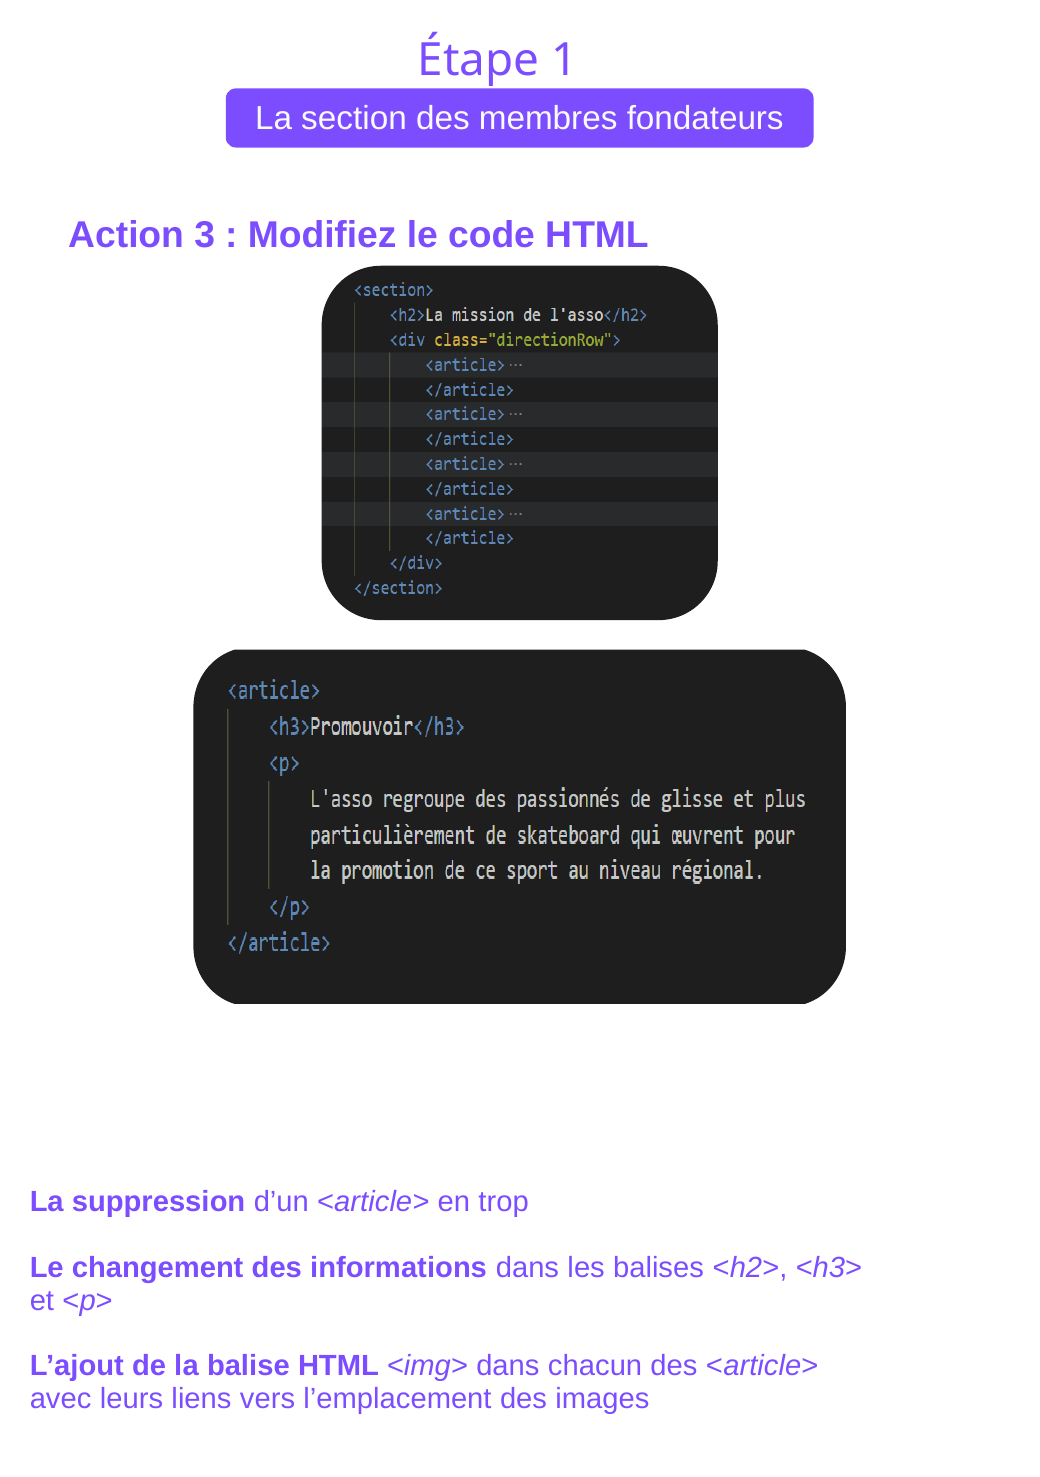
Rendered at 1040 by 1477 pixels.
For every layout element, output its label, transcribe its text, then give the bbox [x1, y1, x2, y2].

title Étape 1 [417, 148, 622, 154]
text_box La suppression d’un <article> en trop Le changement des informations dans les balises <h2>, <h3> et <p> L’ajout de la balise HTML <img> dans chacun des <article> avec leurs liens vers l’emplacement des images [15, 1177, 886, 1477]
text_box La section des membres fondateurs [225, 88, 814, 148]
title Étape 1 [417, 26, 622, 88]
text_box [193, 649, 846, 1004]
text_box [321, 265, 718, 621]
text_box Action 3 : Modifiez le code HTML [53, 206, 986, 266]
